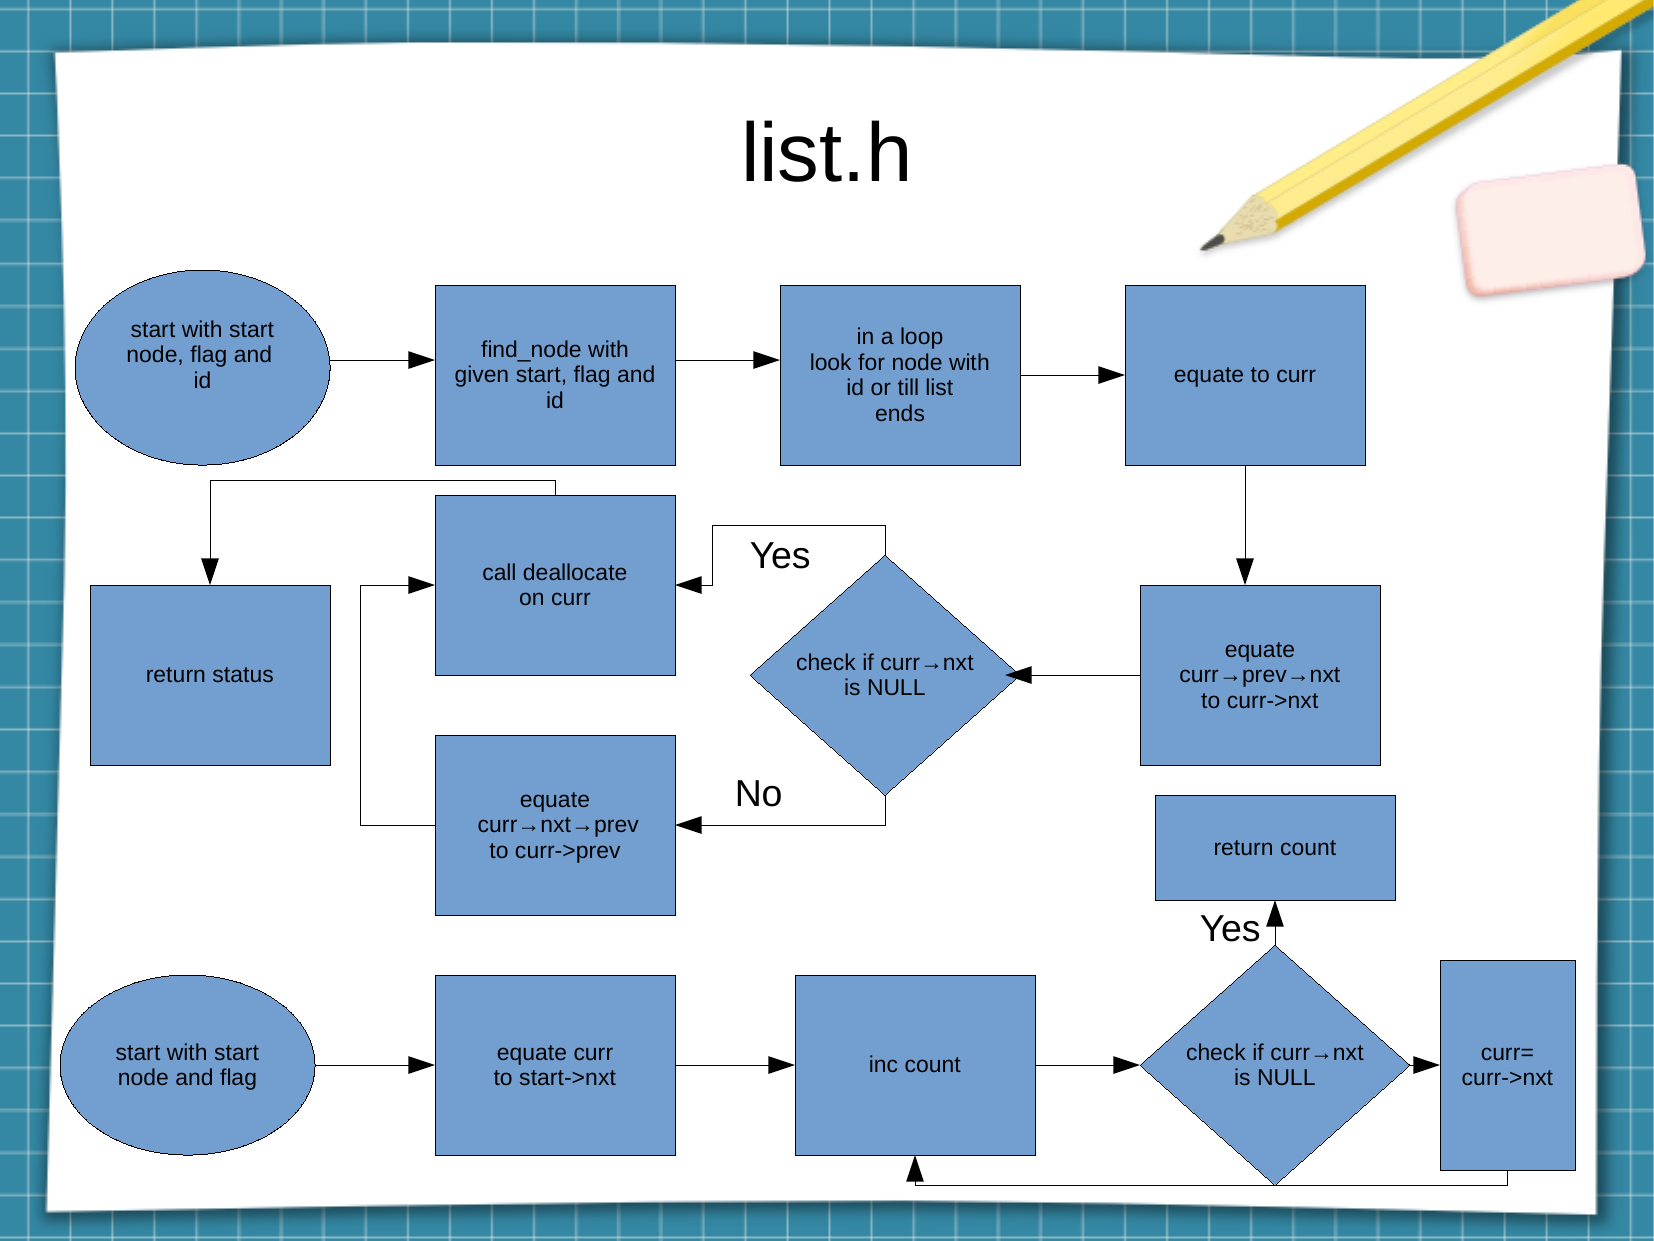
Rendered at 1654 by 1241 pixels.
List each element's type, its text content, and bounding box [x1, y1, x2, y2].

text_box find_node with given start, flag and id [435, 285, 676, 466]
text_box inc count [795, 975, 1036, 1156]
text_box Yes [735, 526, 841, 586]
text_box check if curr→nxt is NULL [1140, 959, 1411, 1185]
text_box start with start node, flag and id [75, 270, 331, 466]
text_box return status [90, 585, 331, 766]
text_box Yes [1185, 900, 1291, 959]
picture [0, 0, 1654, 1241]
text_box equate to curr [1125, 285, 1366, 466]
text_box equate curr→prev→nxt to curr->nxt [1140, 585, 1381, 766]
text_box check if curr→nxt is NULL [750, 555, 1016, 796]
text_box No [720, 765, 826, 824]
text_box return count [1155, 795, 1396, 901]
text_box in a loop look for node with id or till list ends [780, 285, 1021, 466]
title list.h [82, 49, 1571, 257]
text_box curr= curr->nxt [1440, 960, 1576, 1171]
text_box equate curr→nxt→prev to curr->prev [435, 735, 676, 916]
text_box equate curr to start->nxt [435, 975, 676, 1156]
text_box start with start node and flag [60, 975, 316, 1156]
text_box call deallocate on curr [435, 495, 676, 676]
